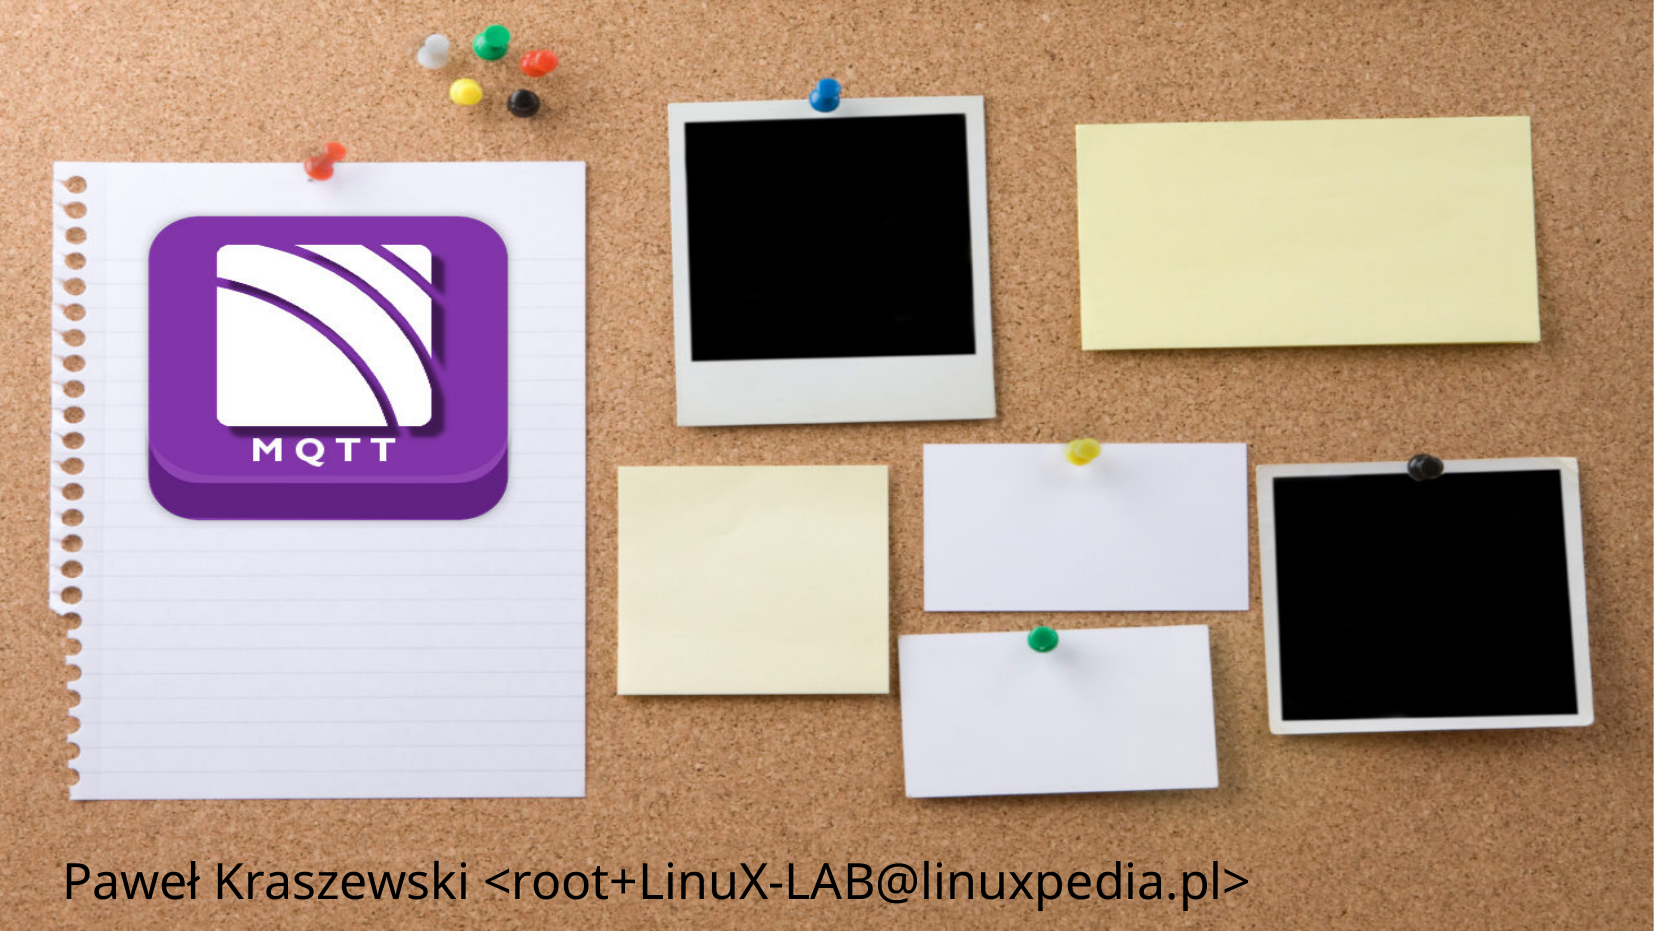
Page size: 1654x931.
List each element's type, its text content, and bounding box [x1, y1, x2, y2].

picture [0, 0, 1654, 931]
text_box Paweł Kraszewski <root+LinuX-LAB@linuxpedia.pl> [47, 838, 1441, 904]
